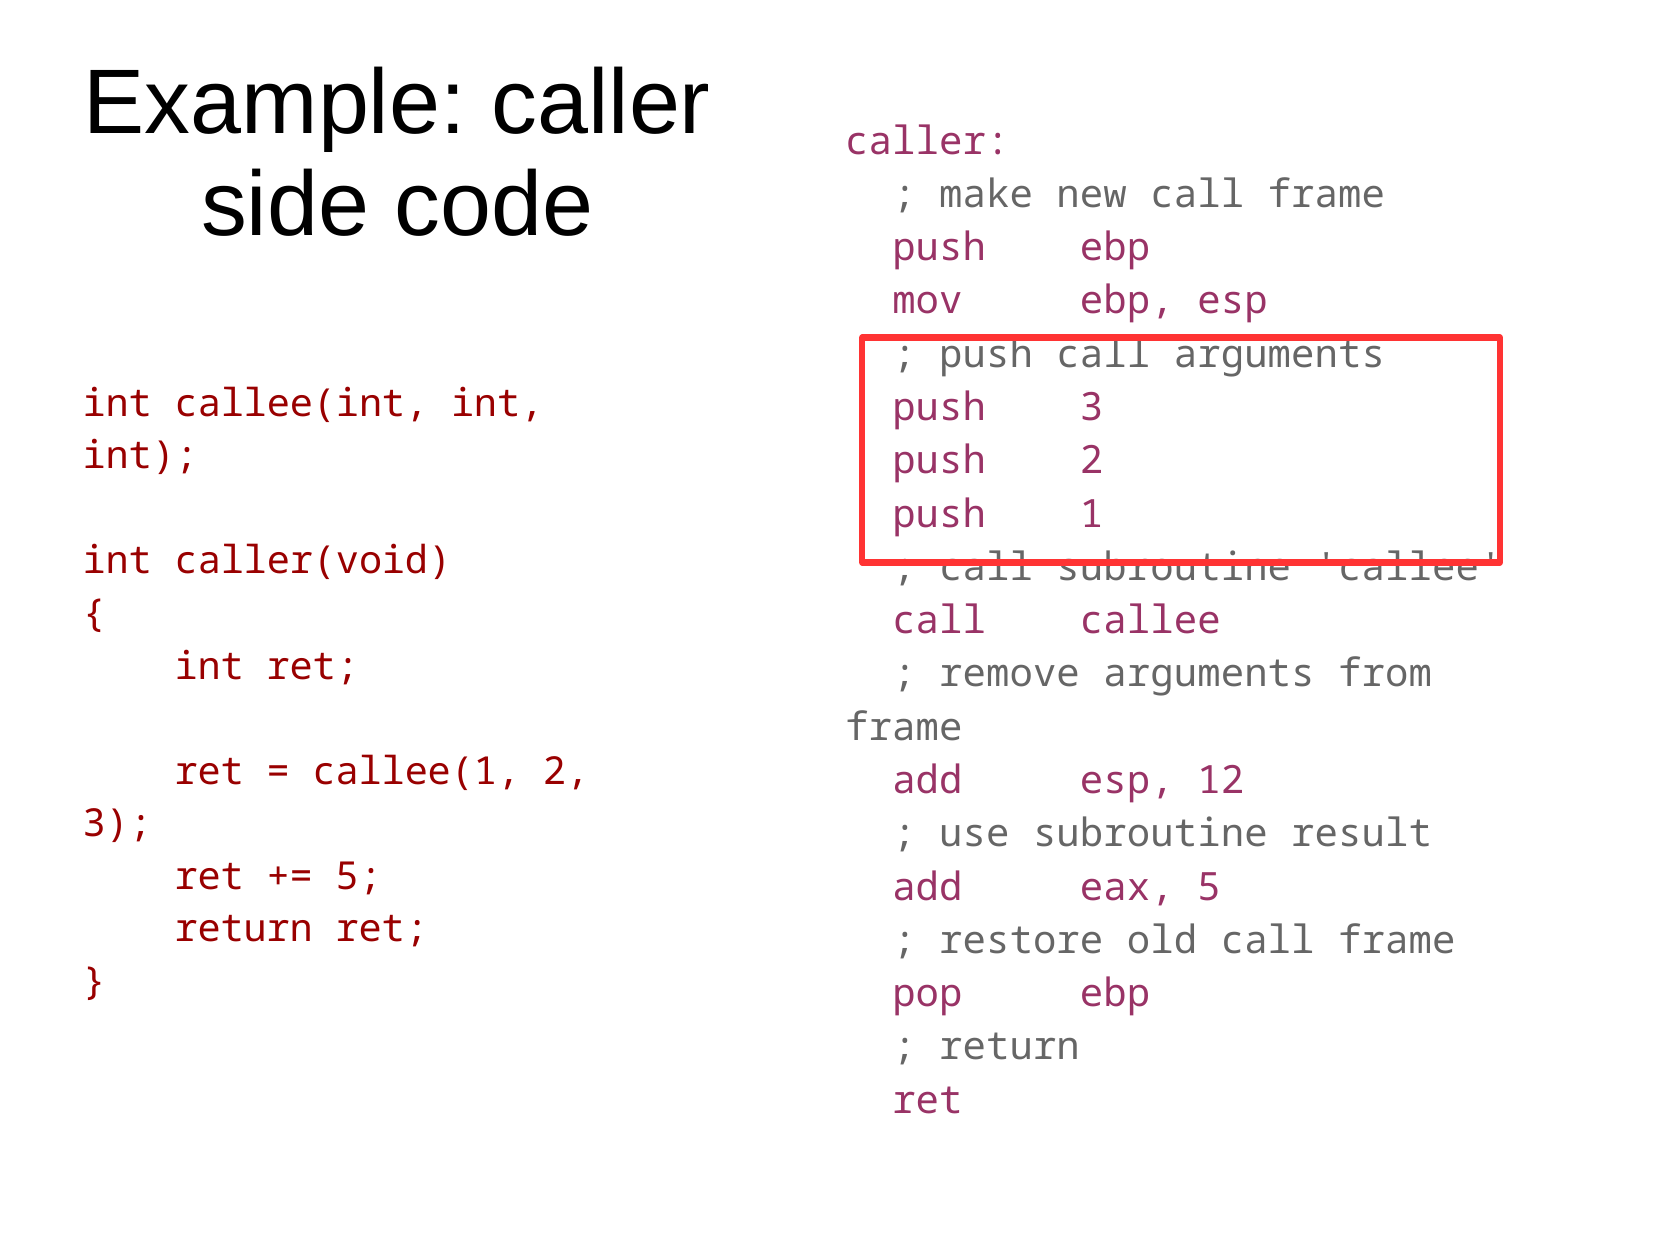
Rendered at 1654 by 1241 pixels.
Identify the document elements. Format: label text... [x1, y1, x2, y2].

list caller: ; make new call frame push ebp mov ebp, esp ; push call arguments push 3 push 2 push 1 ; call subroutine 'callee' call callee ; remove arguments from frame add esp, 12 ; use subroutine result add eax, 5 ; restore old call frame pop ebp ; return ret [845, 112, 1572, 1126]
list int callee(int, int, int); int caller(void) { int ret; ret = callee(1, 2, 3); ret += 5; return ret; } [82, 375, 638, 1010]
title Example: caller side code [82, 49, 713, 257]
